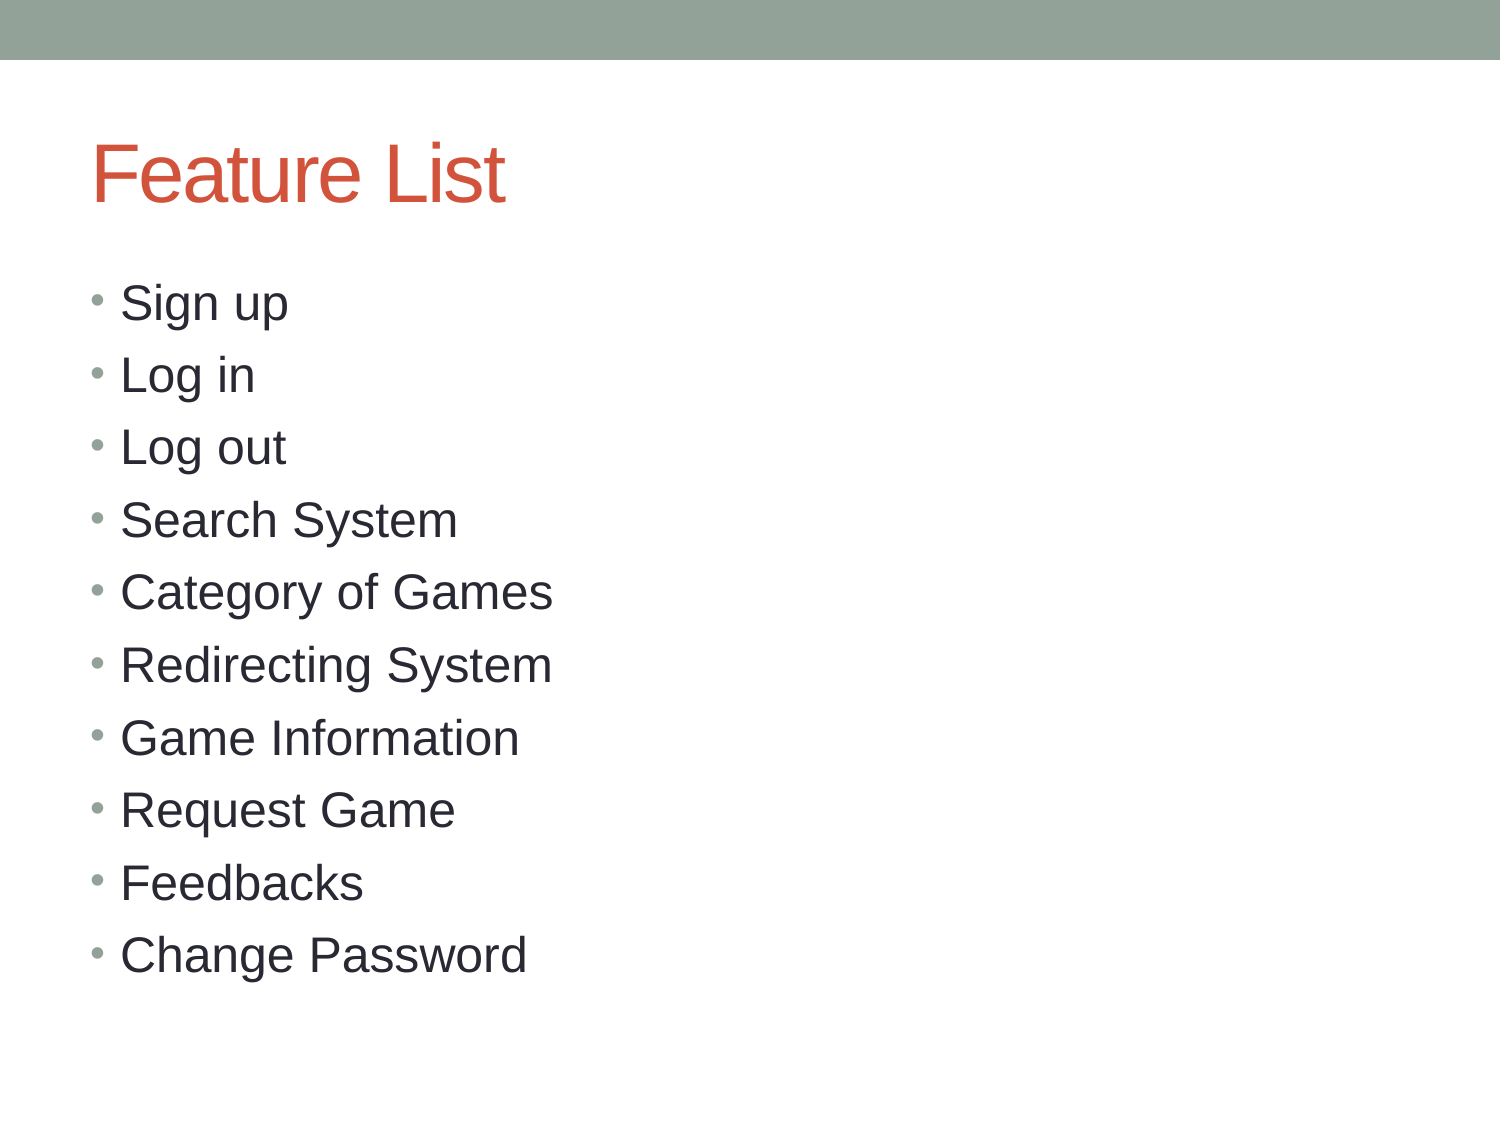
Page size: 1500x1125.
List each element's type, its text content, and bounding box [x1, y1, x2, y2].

list Sign up Log in Log out Search System Category of Games Redirecting System Game Information Request Game Feedbacks Change Password [75, 262, 1426, 1063]
title Feature List [75, 87, 1426, 251]
